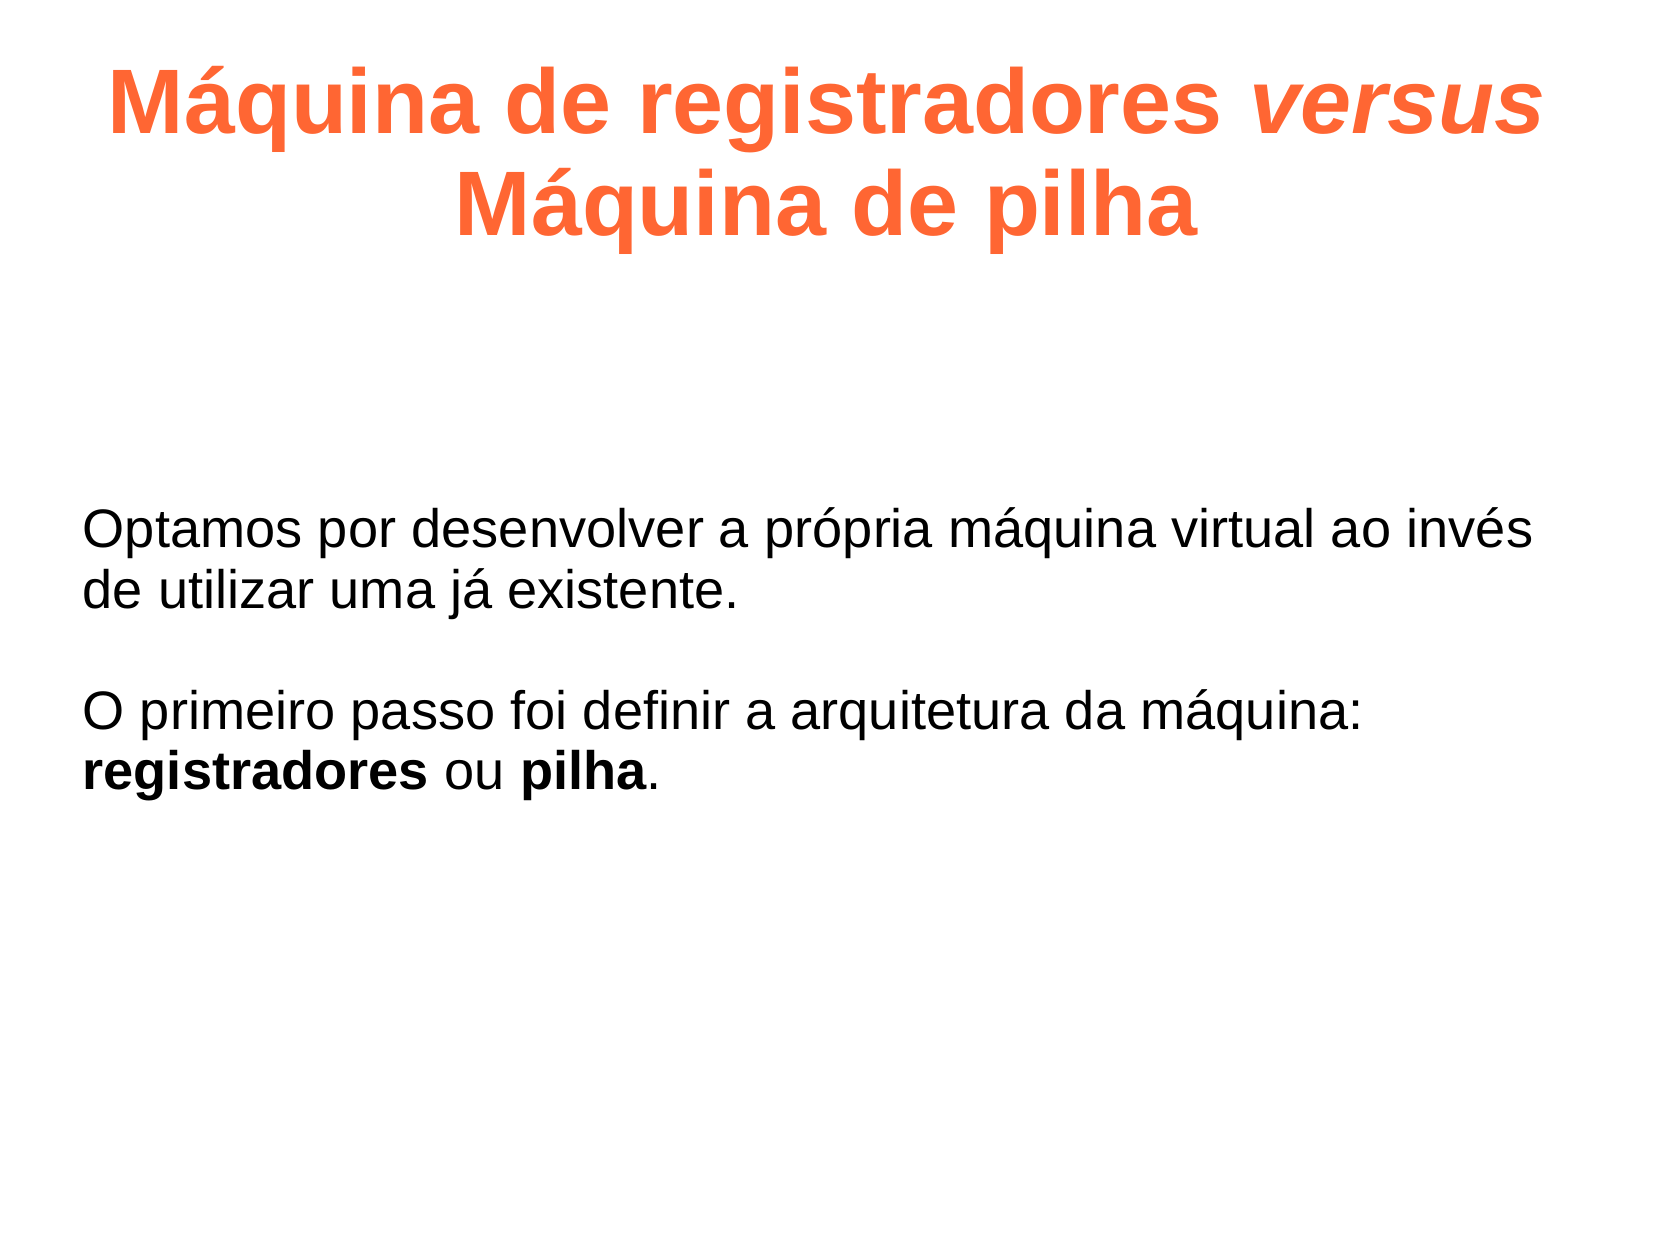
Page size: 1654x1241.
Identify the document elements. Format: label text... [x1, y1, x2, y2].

title Máquina de registradores versus Máquina de pilha [82, 49, 1571, 257]
subtitle Optamos por desenvolver a própria máquina virtual ao invés de utilizar uma já existente. O primeiro passo foi definir a arquitetura da máquina: registradores ou pilha. [82, 290, 1538, 1010]
